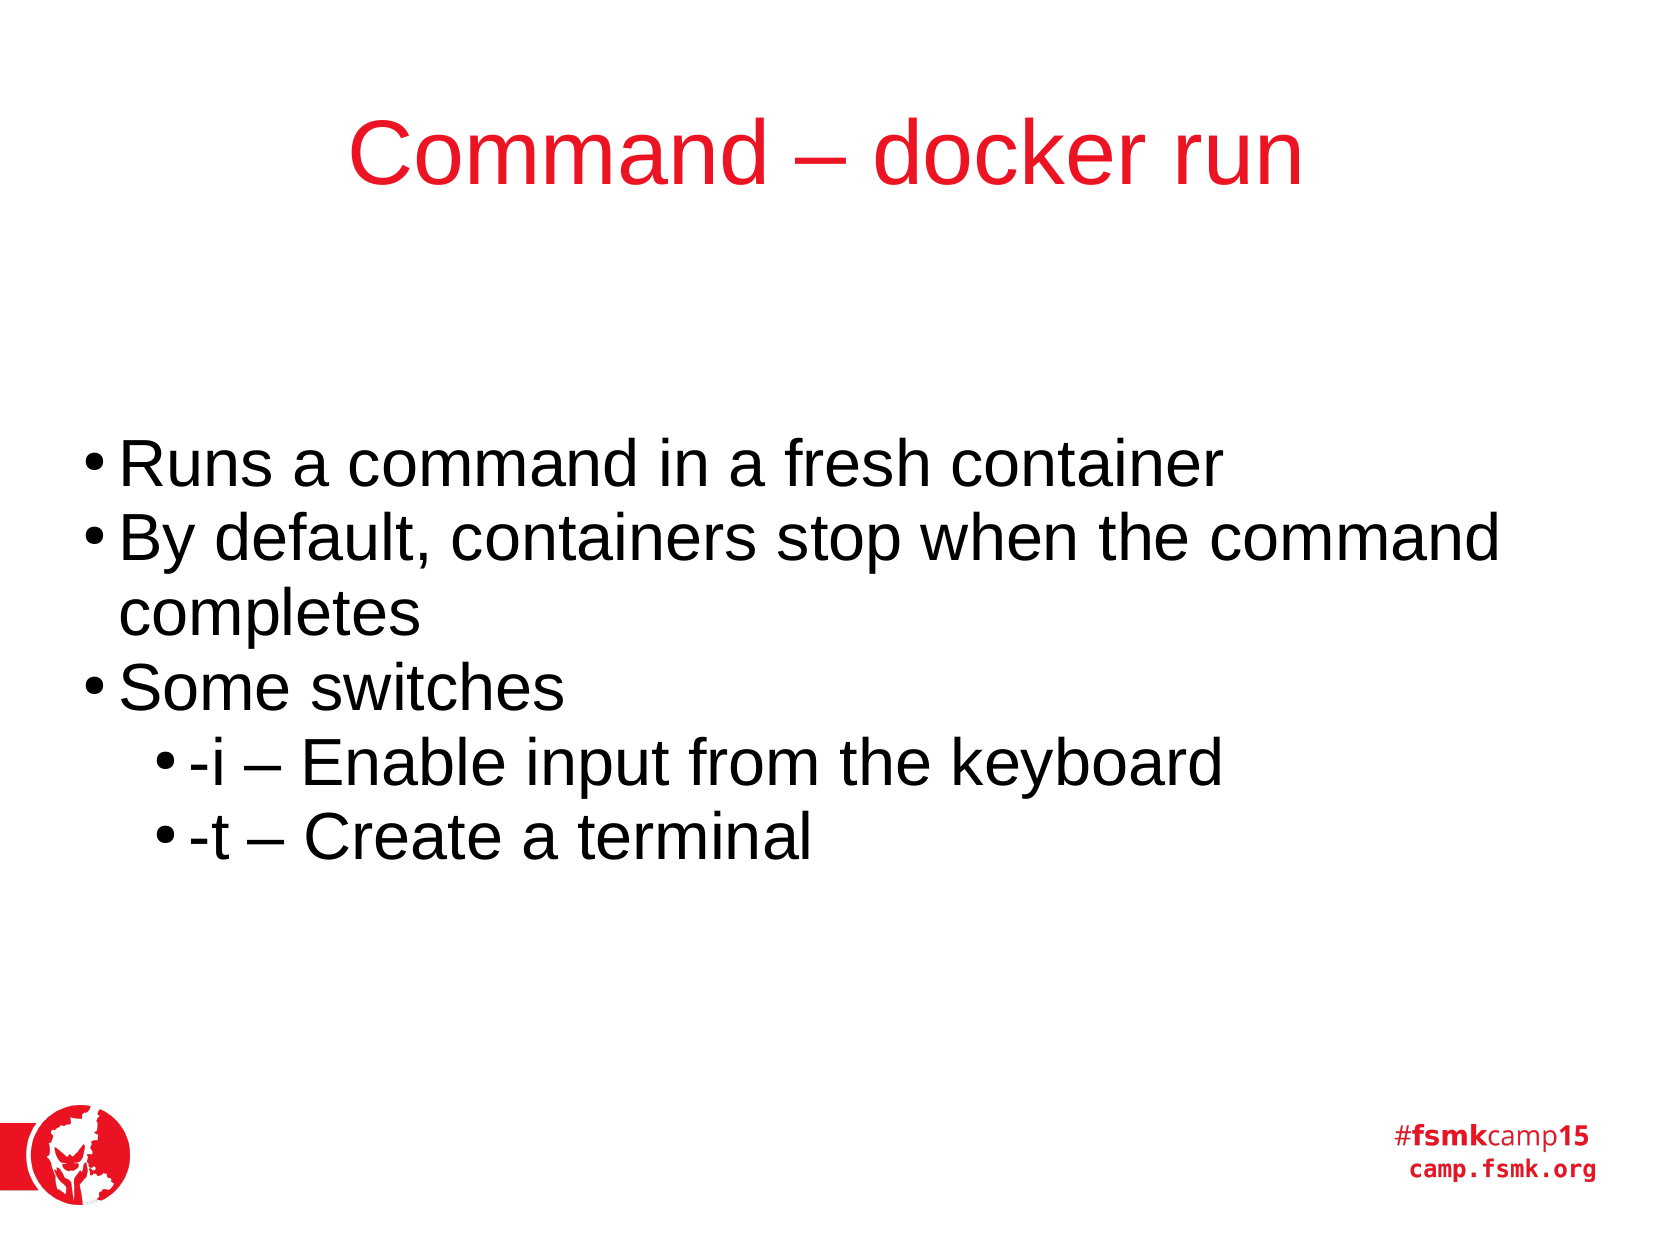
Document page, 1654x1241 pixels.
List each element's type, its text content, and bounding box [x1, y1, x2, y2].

picture [0, 1105, 130, 1205]
subtitle Runs a command in a fresh container By default, containers stop when the command completes Some switches -i – Enable input from the keyboard -t – Create a terminal [82, 290, 1571, 1010]
picture [1394, 1124, 1595, 1182]
title Command – docker run [82, 49, 1571, 257]
